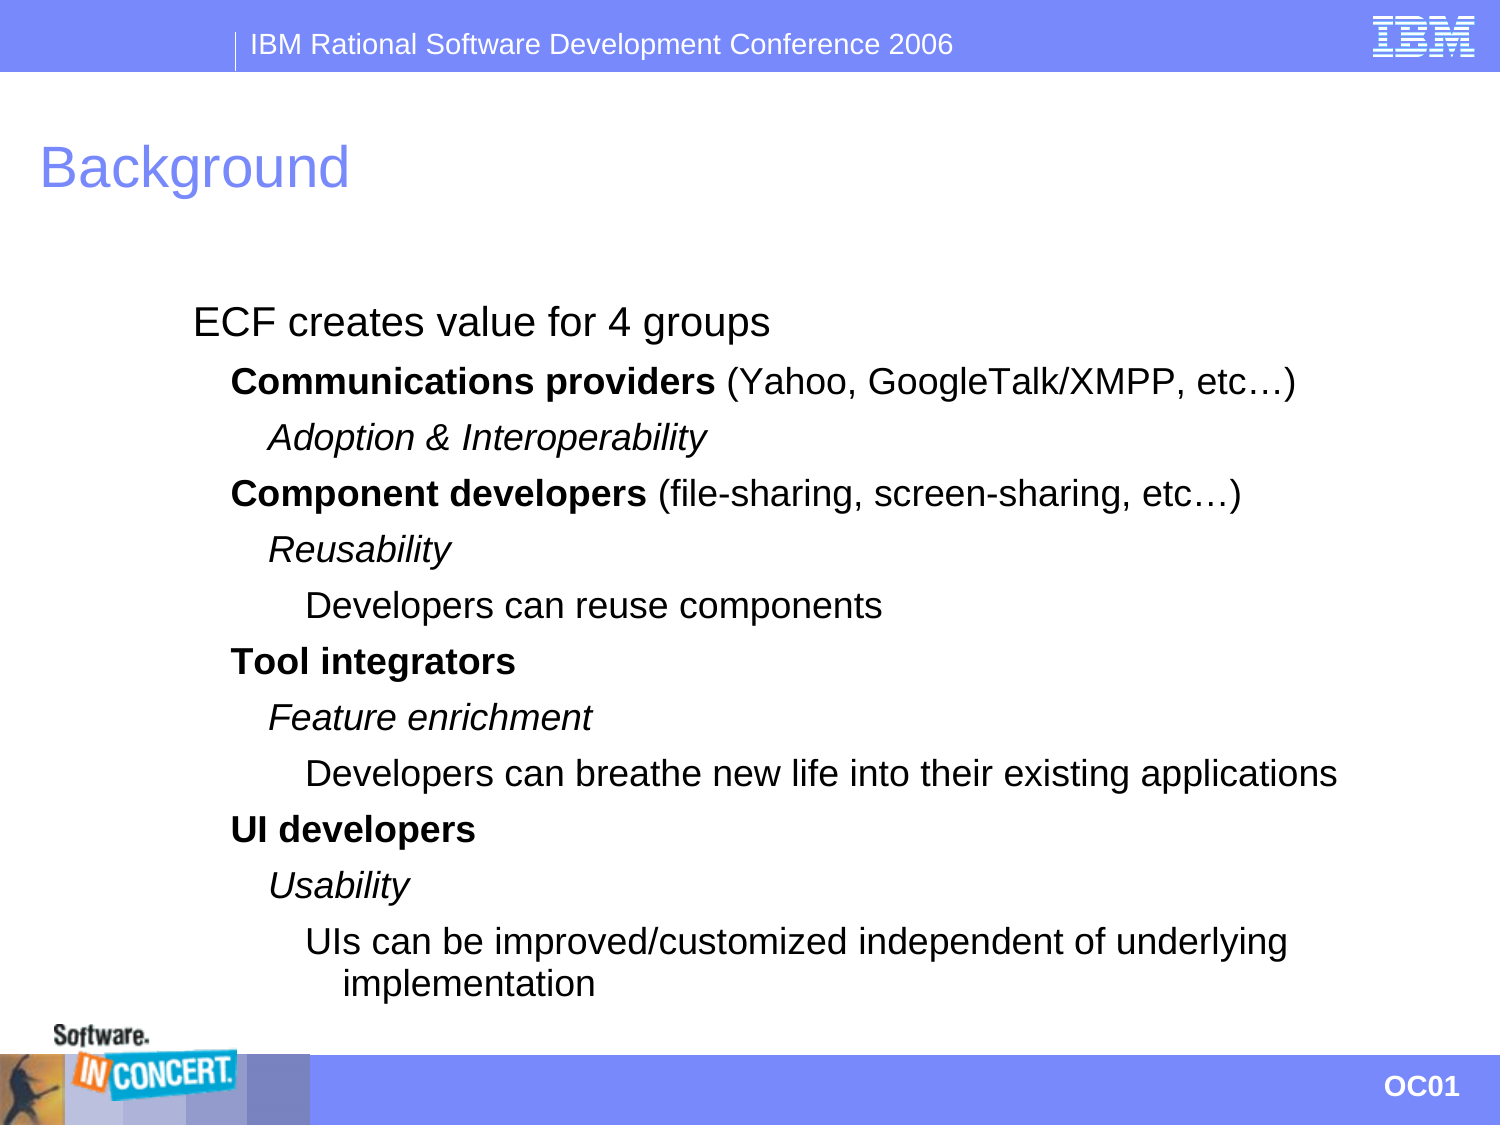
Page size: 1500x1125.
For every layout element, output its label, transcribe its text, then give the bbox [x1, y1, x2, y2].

list ECF creates value for 4 groups Communications providers (Yahoo, GoogleTalk/XMPP, etc…) Adoption & Interoperability Component developers (file-sharing, screen-sharing, etc…) Reusability Developers can reuse components Tool integrators Feature enrichment Developers can breathe new life into their existing applications UI developers Usability UIs can be improved/customized independent of underlying implementation [178, 291, 1417, 1125]
title Background [25, 132, 1415, 211]
picture [0, 1024, 178, 1125]
